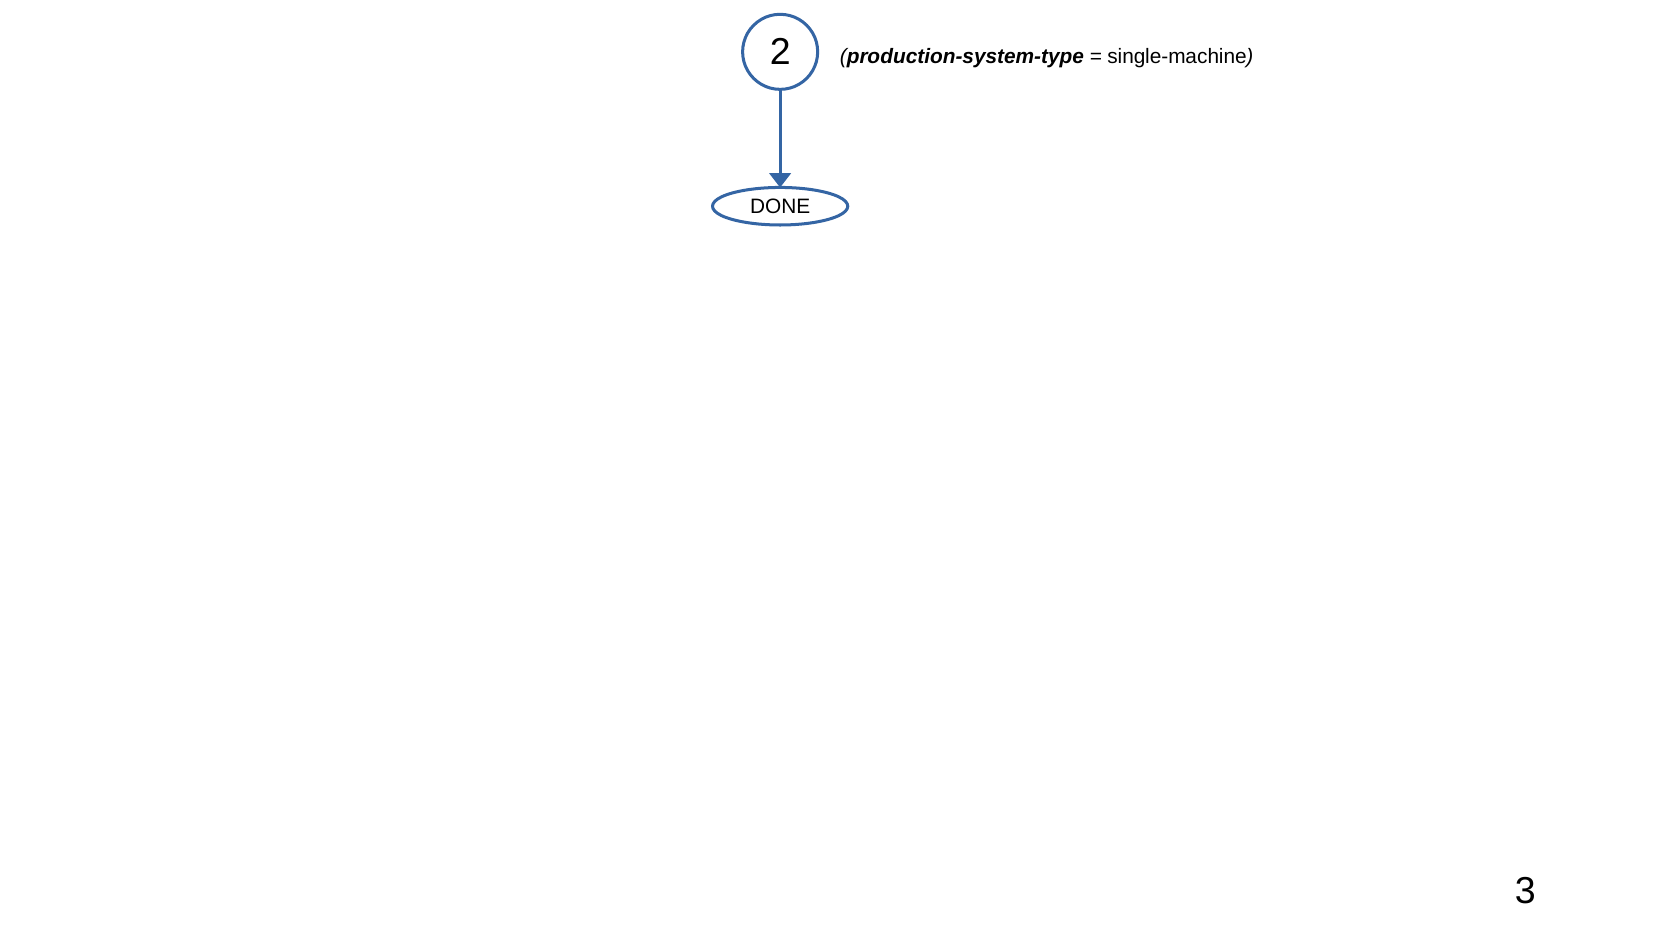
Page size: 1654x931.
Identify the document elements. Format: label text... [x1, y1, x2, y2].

text_box 2 [742, 14, 818, 90]
text_box <number> [1500, 862, 1538, 920]
text_box (production-system-type = single-machine) [825, 36, 1304, 99]
text_box DONE [712, 187, 848, 226]
